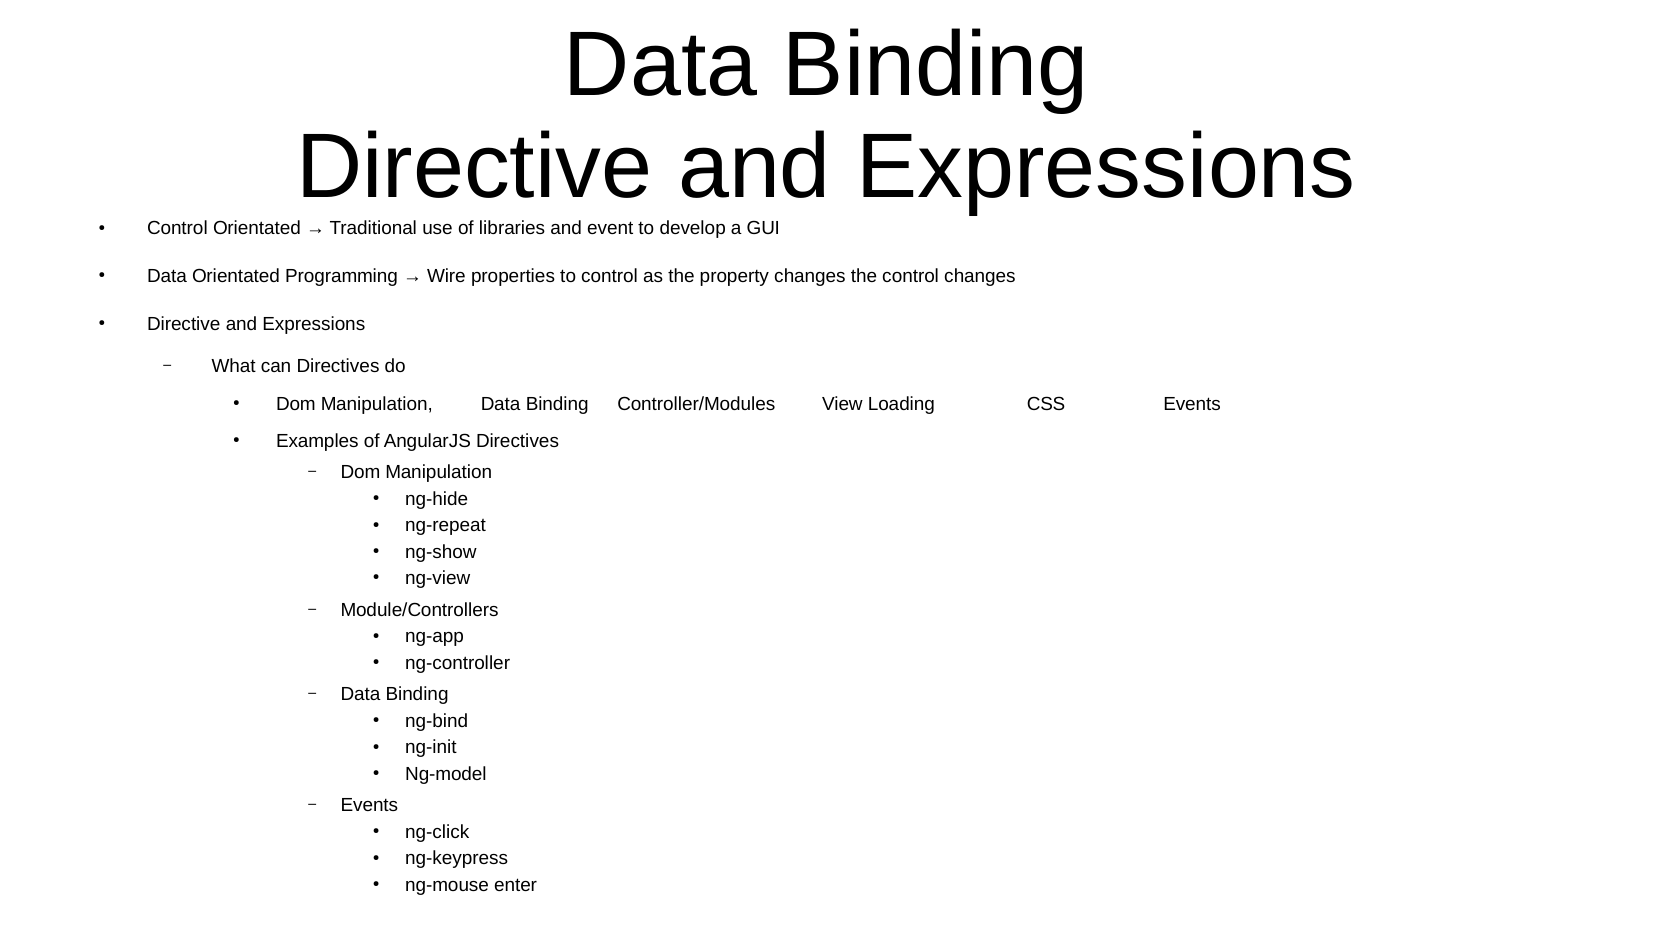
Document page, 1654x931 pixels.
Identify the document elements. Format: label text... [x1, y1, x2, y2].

title Data Binding Directive and Expressions [82, 12, 1571, 217]
list Control Orientated → Traditional use of libraries and event to develop a GUI Data Orientated Programming → Wire properties to control as the property changes the control changes Directive and Expressions What can Directives do Dom Manipulation, Data Binding Controller/Modules View Loading CSS Events Examples of AngularJS Directives Dom Manipulation ng-hide ng-repeat ng-show ng-view Module/Controllers ng-app ng-controller Data Binding ng-bind ng-init Ng-model Events ng-click ng-keypress ng-mouse enter [82, 217, 1576, 901]
